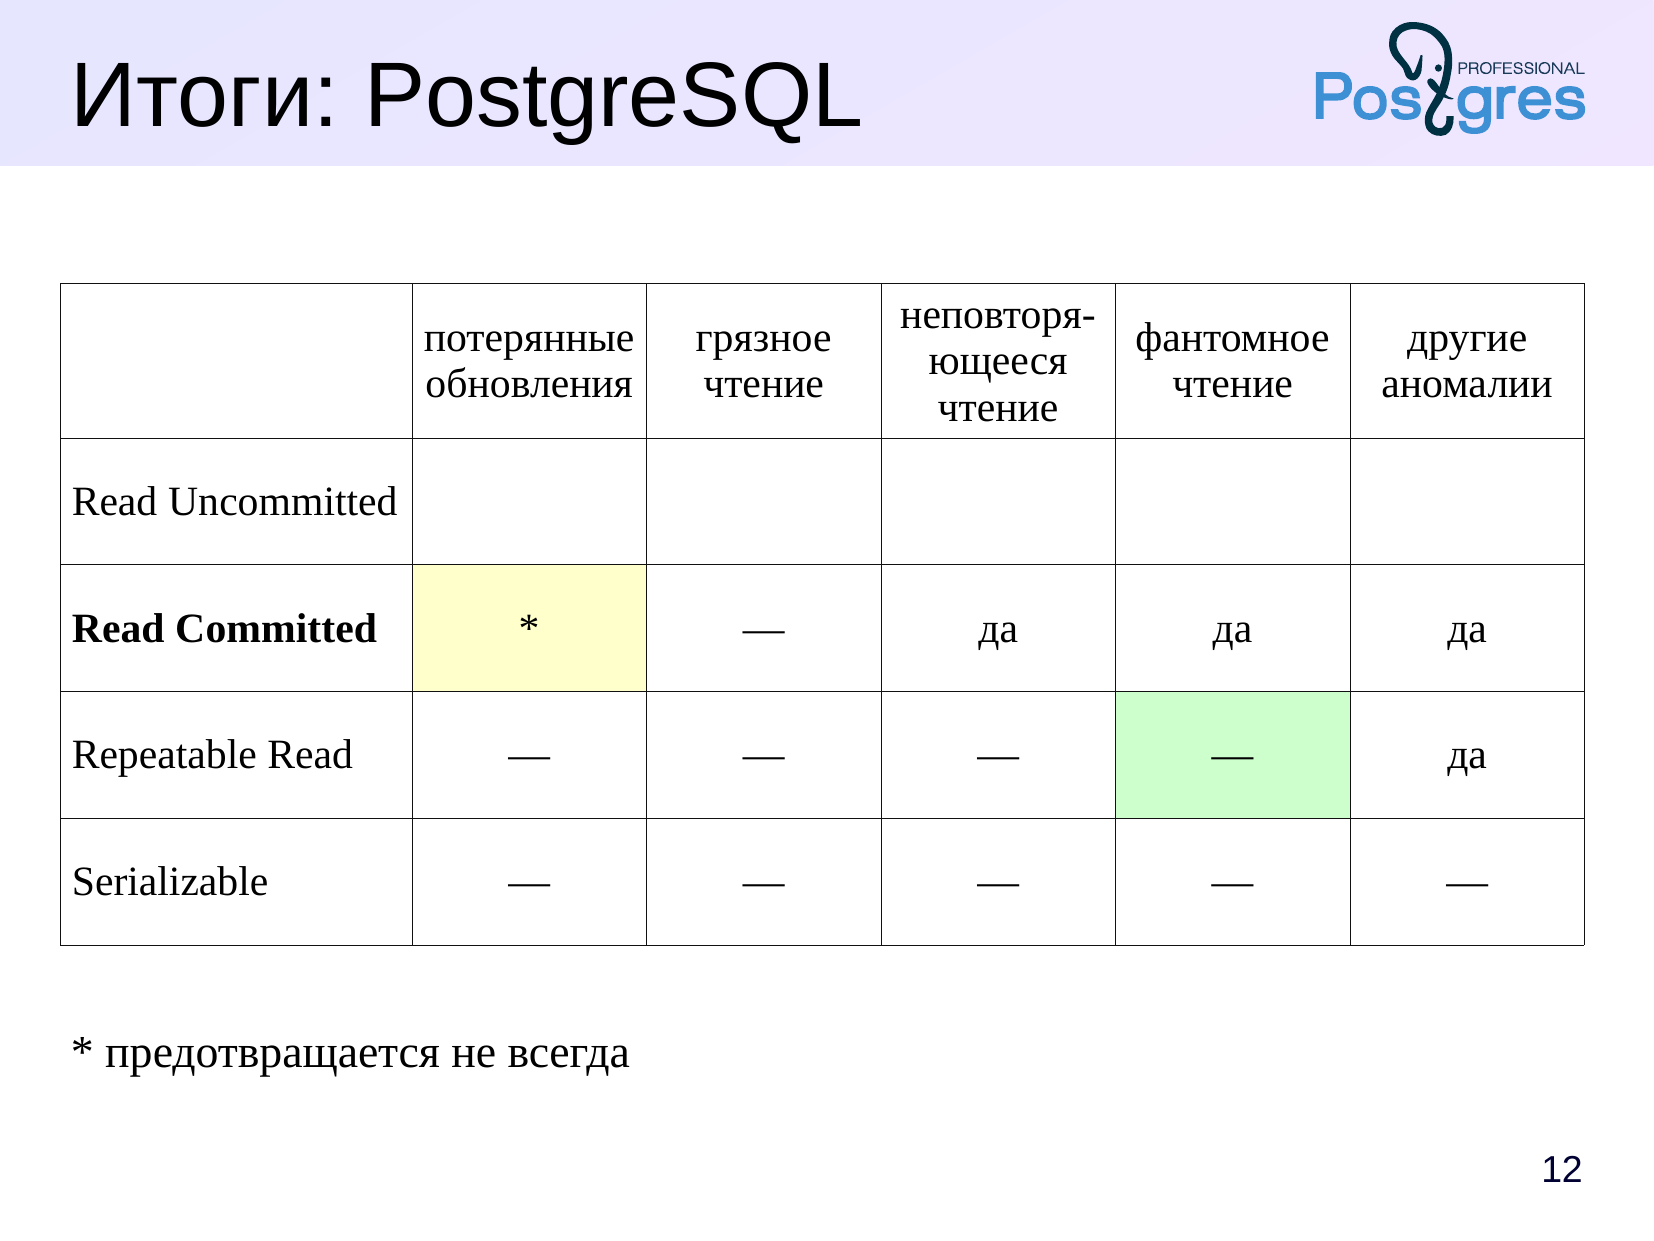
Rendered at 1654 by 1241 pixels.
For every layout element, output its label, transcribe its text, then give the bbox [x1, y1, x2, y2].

table_cell Repeatable Read [61, 692, 412, 818]
table_header потерянные обновления [413, 284, 646, 438]
table_header грязное чтение [647, 284, 881, 438]
table_cell да [1351, 565, 1584, 691]
table_cell ― [413, 692, 646, 818]
table_cell Serializable [61, 819, 412, 945]
table_cell ― [647, 819, 881, 945]
title Итоги: PostgreSQL [70, 43, 1241, 147]
table_cell да [1351, 692, 1584, 818]
table_header фантомное чтение [1116, 284, 1350, 438]
table_cell [882, 439, 1115, 564]
table_header [61, 284, 412, 438]
table_cell ― [882, 692, 1115, 818]
table_cell ― [647, 692, 881, 818]
table_cell да [882, 565, 1115, 691]
table_cell Read Committed [61, 565, 412, 691]
table_cell Read Uncommitted [61, 439, 412, 564]
table_cell ― [882, 819, 1115, 945]
table_cell ― [1116, 692, 1350, 818]
table_cell да [1116, 565, 1350, 691]
table_header другие аномалии [1351, 284, 1584, 438]
table_cell [413, 439, 646, 564]
table_cell ― [647, 565, 881, 691]
table_cell ― [1351, 819, 1584, 945]
table_cell [647, 439, 881, 564]
table_cell ― [1116, 819, 1350, 945]
table_cell * [413, 565, 646, 691]
table_header неповторя-ющееся чтение [882, 284, 1115, 438]
table_cell [1351, 439, 1584, 564]
table_cell [1116, 439, 1350, 564]
list * предотвращается не всегда [70, 975, 1583, 1141]
table_cell ― [413, 819, 646, 945]
